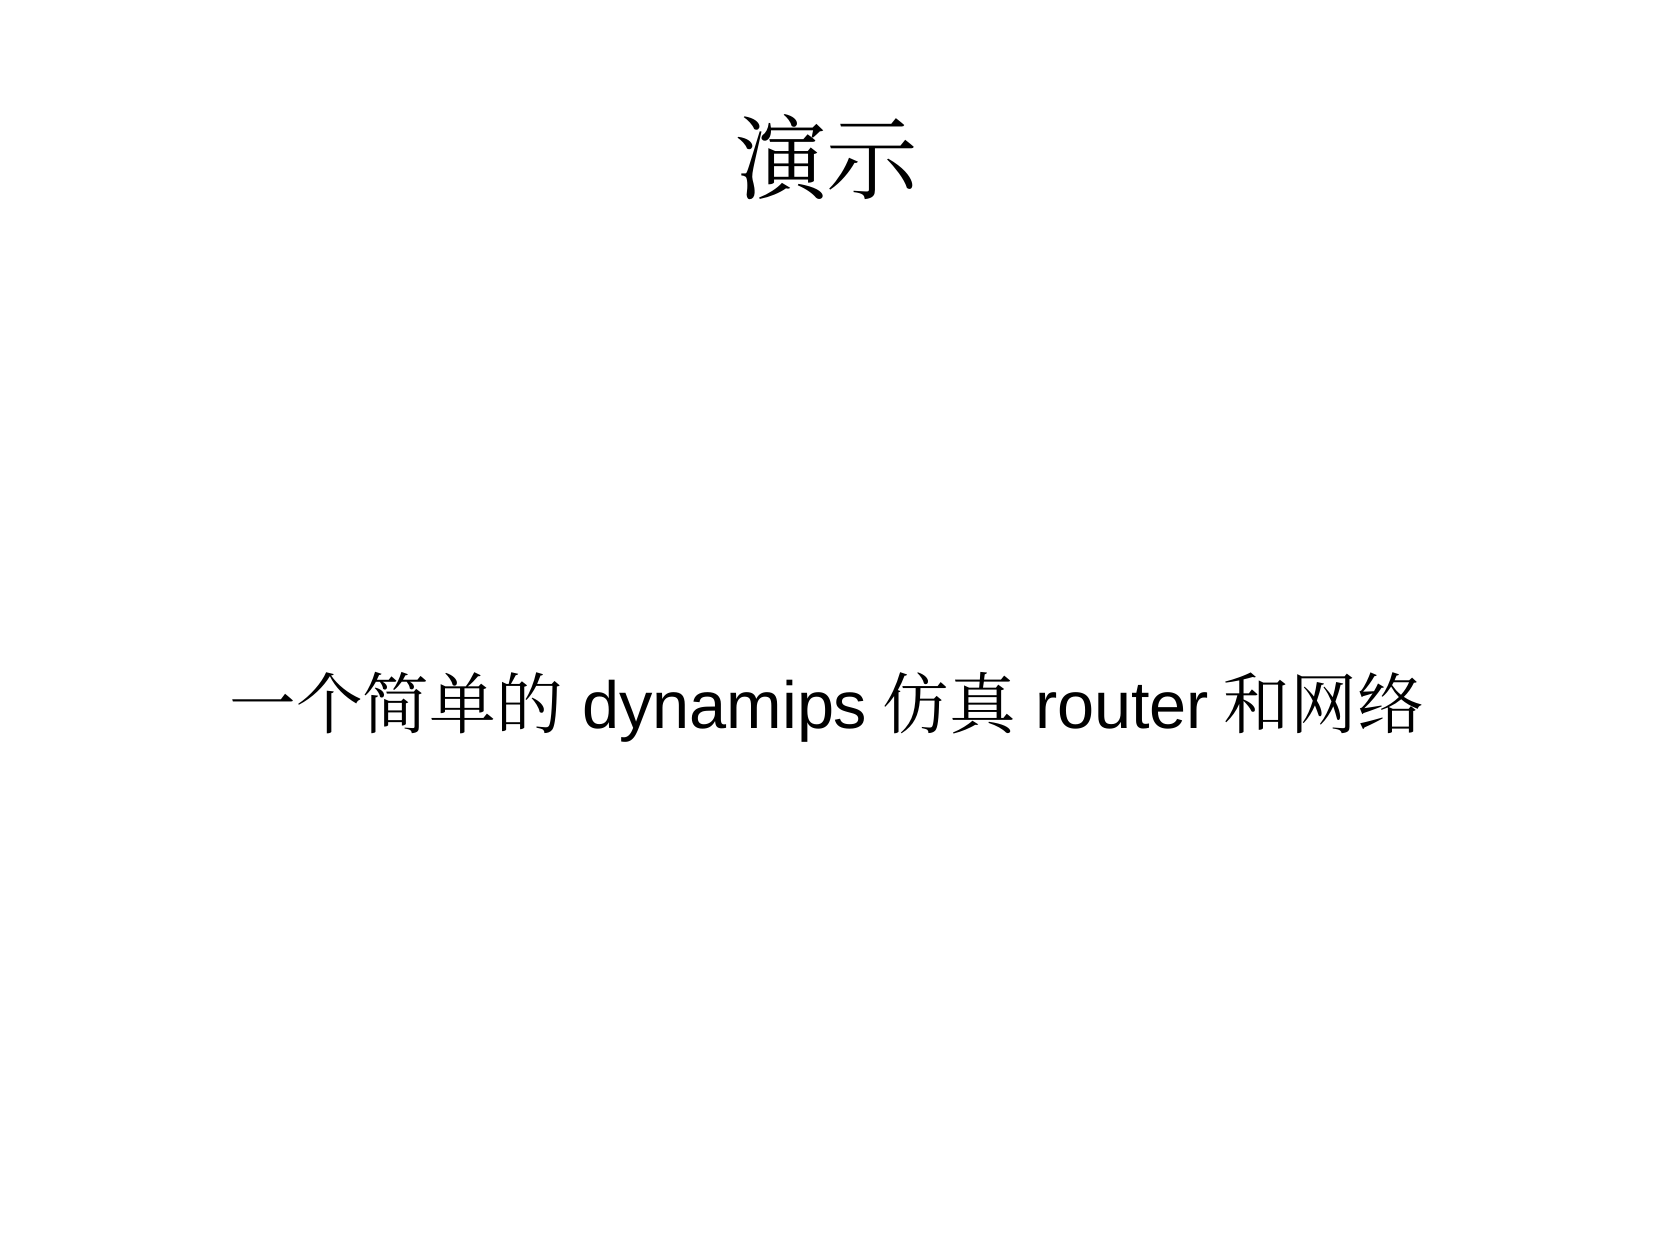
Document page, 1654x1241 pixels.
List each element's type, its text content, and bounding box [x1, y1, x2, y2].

subtitle 一个简单的dynamips仿真router和网络 [82, 297, 1571, 1102]
title 演示 [82, 49, 1571, 257]
